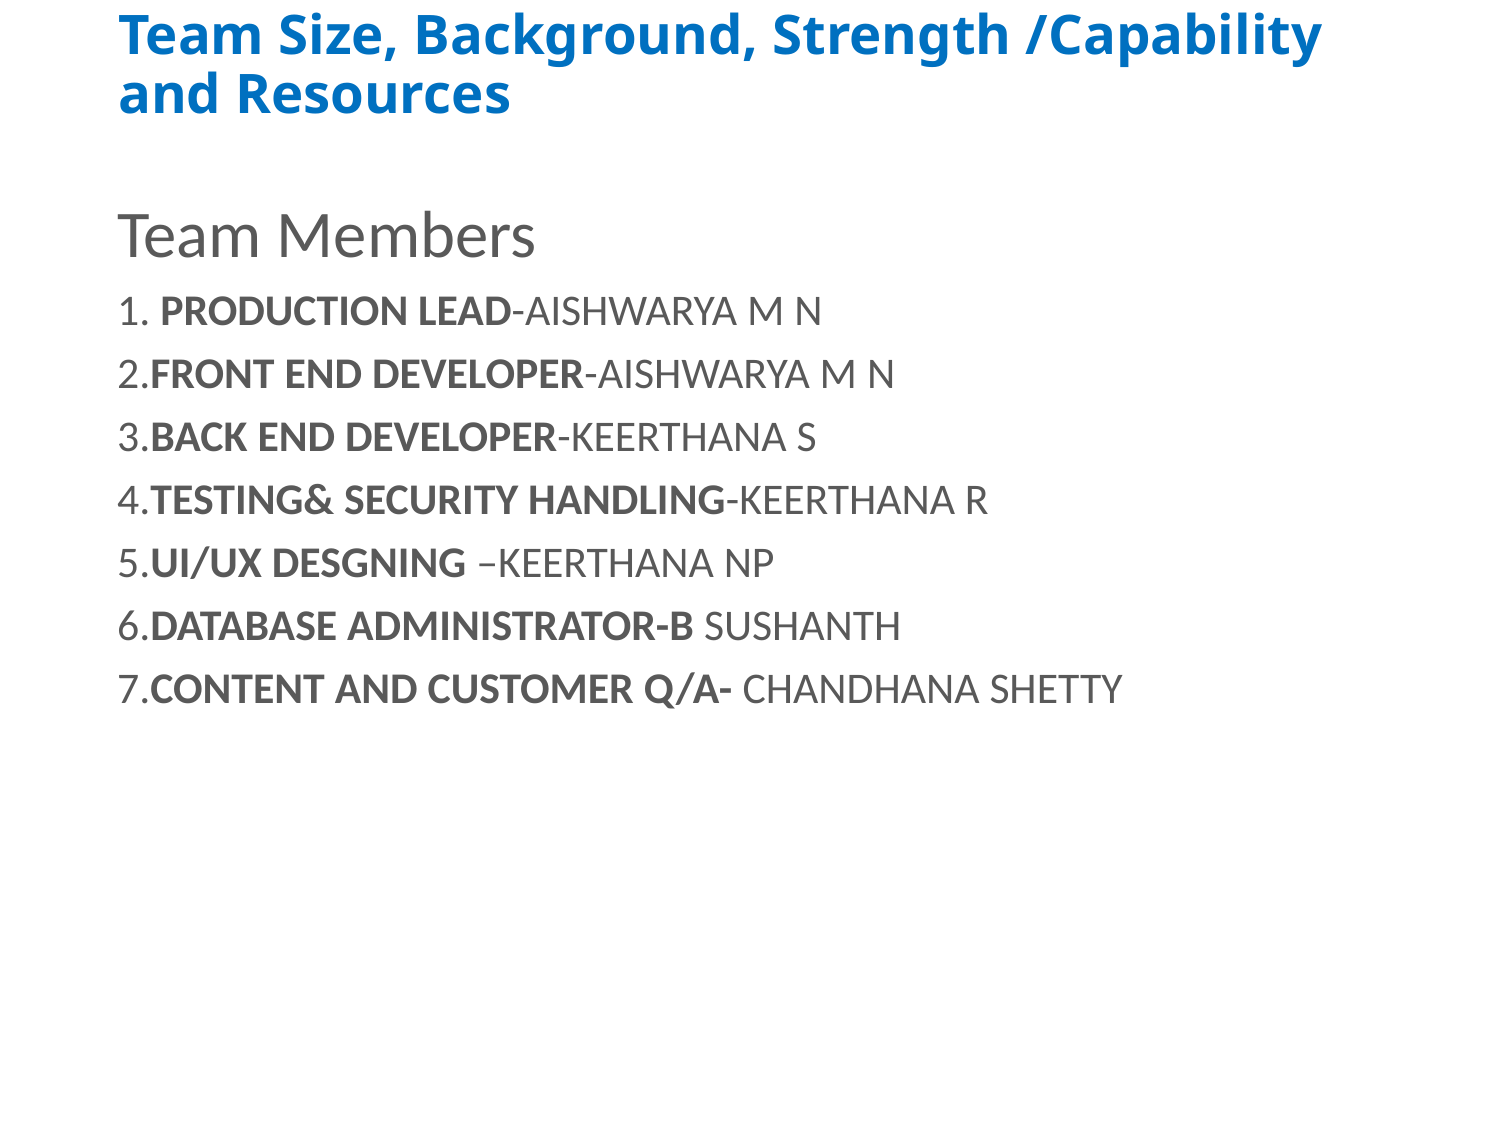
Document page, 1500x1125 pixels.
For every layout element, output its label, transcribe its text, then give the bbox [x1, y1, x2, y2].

title Team Size, Background, Strength /Capability and Resources [103, 0, 1397, 134]
list Team Members 1. PRODUCTION LEAD-AISHWARYA M N 2.FRONT END DEVELOPER-AISHWARYA M N 3.BACK END DEVELOPER-KEERTHANA S 4.TESTING& SECURITY HANDLING-KEERTHANA R 5.UI/UX DESGNING –KEERTHANA NP 6.DATABASE ADMINISTRATOR-B SUSHANTH 7.CONTENT AND CUSTOMER Q/A- CHANDHANA SHETTY [102, 192, 1396, 907]
